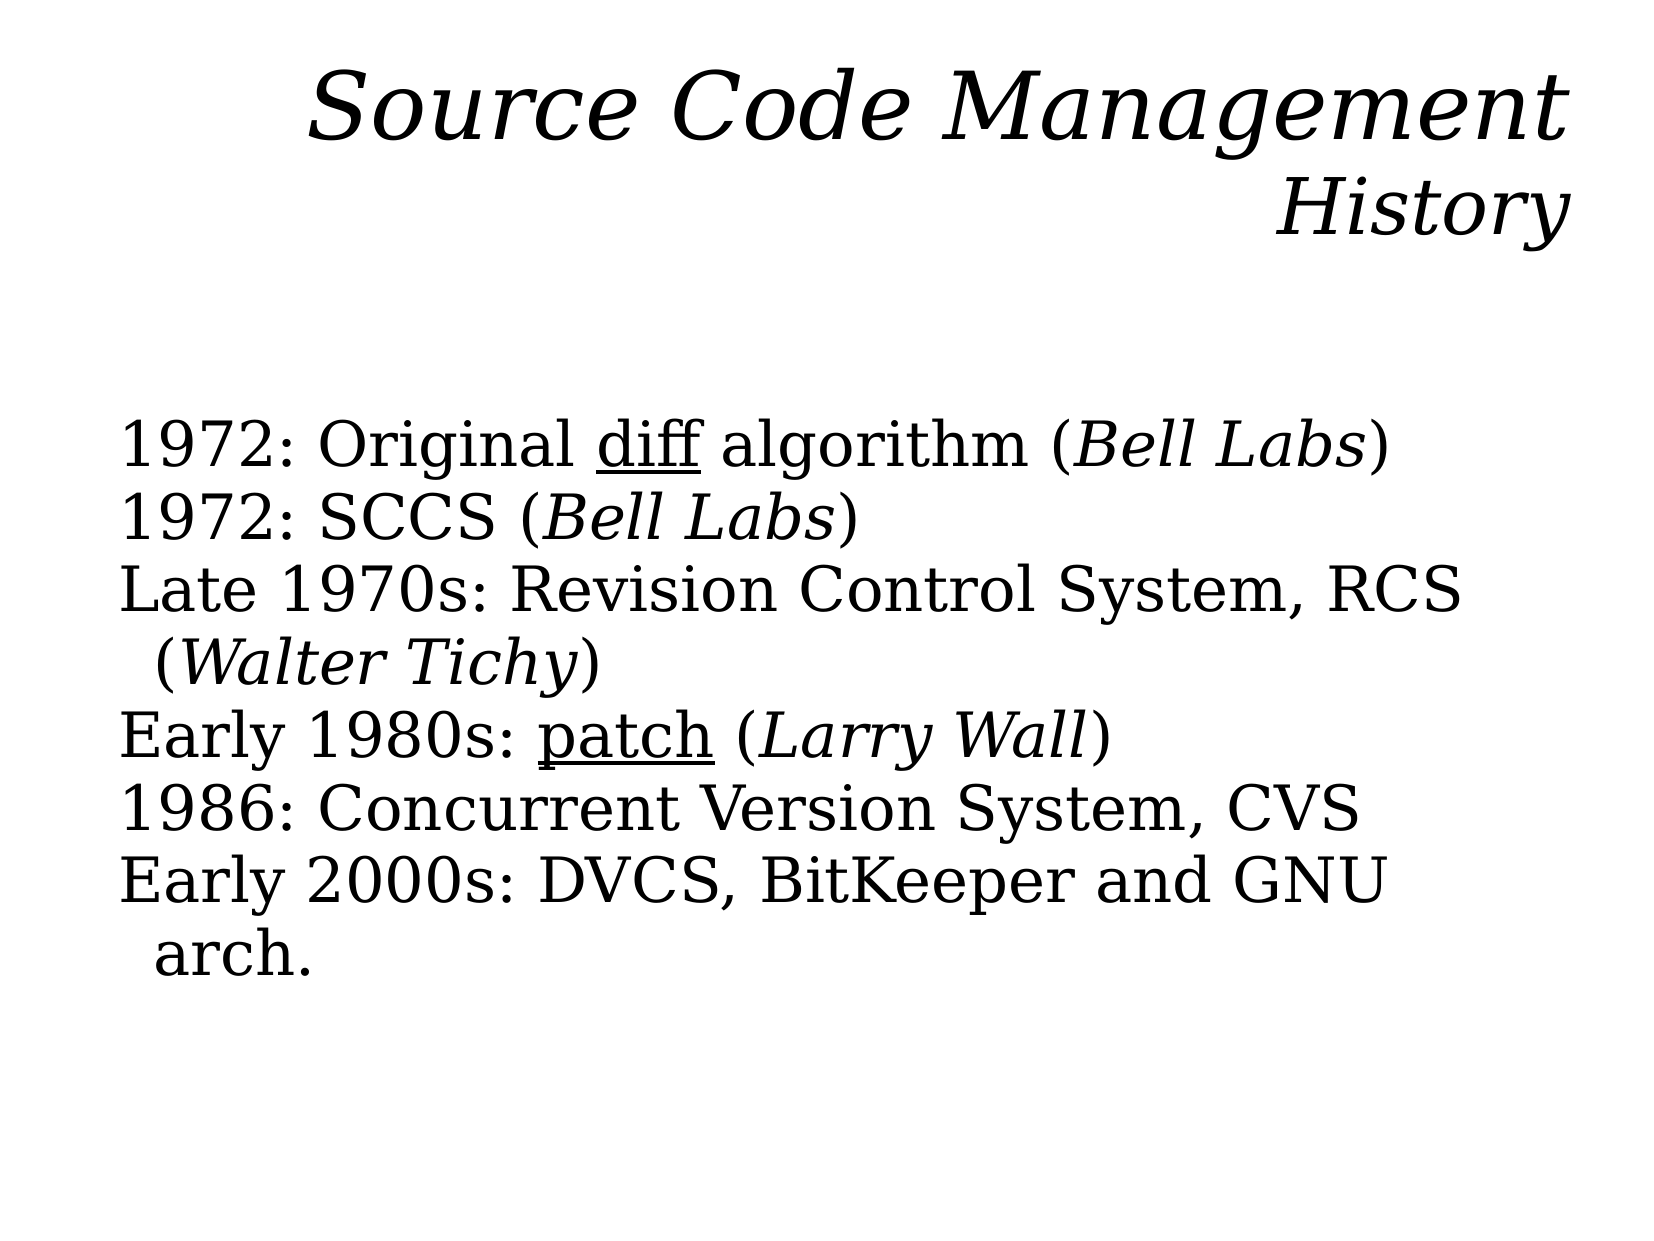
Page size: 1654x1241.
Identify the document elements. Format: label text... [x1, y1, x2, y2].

subtitle 1972: Original diff algorithm (Bell Labs) 1972: SCCS (Bell Labs) Late 1970s: Revision Control System, RCS (Walter Tichy) Early 1980s: patch (Larry Wall) 1986: Concurrent Version System, CVS Early 2000s: DVCS, BitKeeper and GNU arch. [82, 297, 1571, 1102]
title Source Code Management History [82, 52, 1571, 254]
